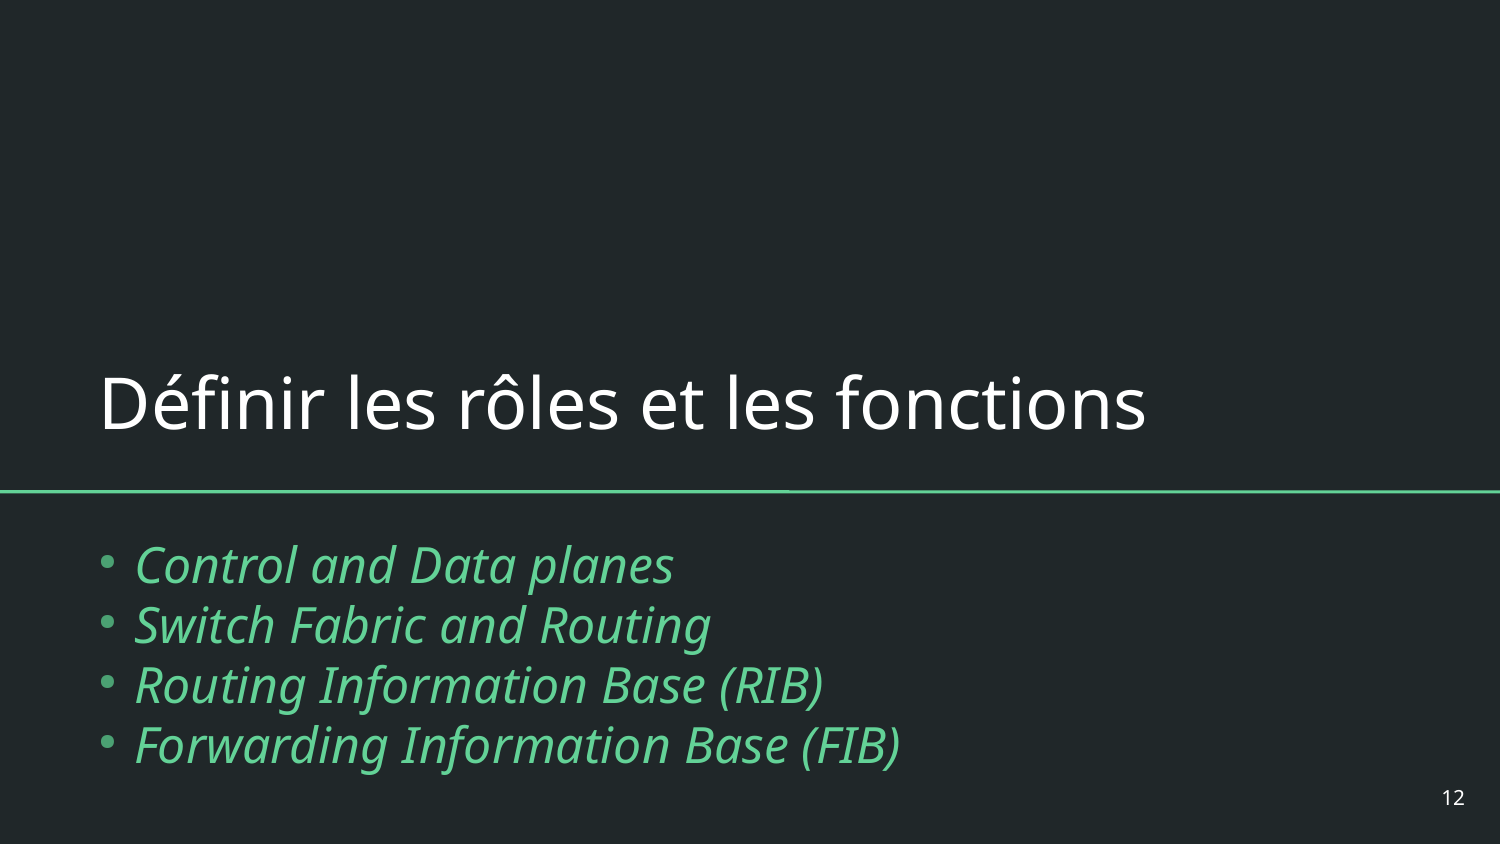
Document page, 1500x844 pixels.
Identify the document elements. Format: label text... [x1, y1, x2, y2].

title Définir les rôles et les fonctions [83, 337, 1417, 466]
text_box Control and Data planes Switch Fabric and Routing Routing Information Base (RIB) Forwarding Information Base (FIB) [83, 518, 1447, 789]
slide_number <numéro> [1389, 764, 1480, 830]
